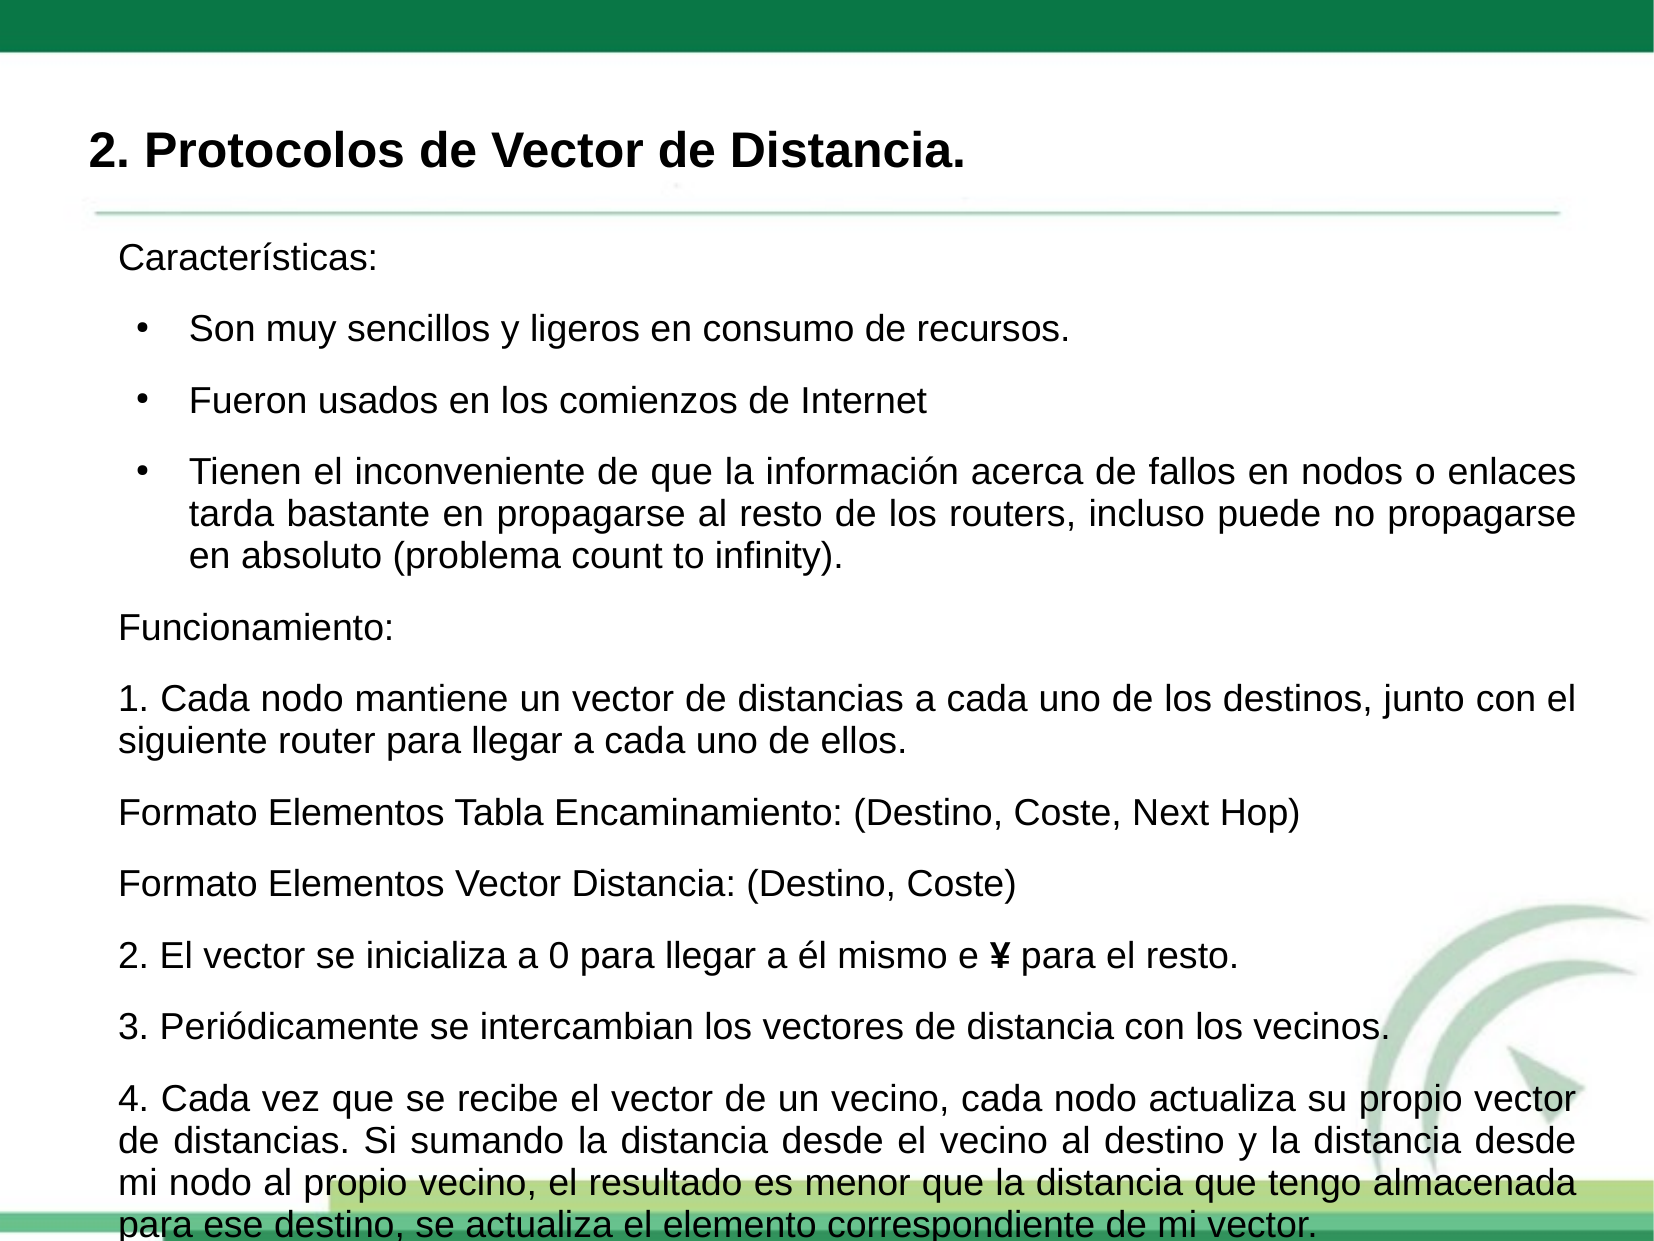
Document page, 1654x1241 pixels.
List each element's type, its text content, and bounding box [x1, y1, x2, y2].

picture [0, 0, 1654, 1241]
title 2. Protocolos de Vector de Distancia. [88, 46, 1577, 236]
list Características: Son muy sencillos y ligeros en consumo de recursos. Fueron usados en los comienzos de Internet Tienen el inconveniente de que la información acerca de fallos en nodos o enlaces tarda bastante en propagarse al resto de los routers, incluso puede no propagarse en absoluto (problema count to infinity). Funcionamiento: 1. Cada nodo mantiene un vector de distancias a cada uno de los destinos, junto con el siguiente router para llegar a cada uno de ellos. Formato Elementos Tabla Encaminamiento: (Destino, Coste, Next Hop) Formato Elementos Vector Distancia: (Destino, Coste) 2. El vector se inicializa a 0 para llegar a él mismo e ¥ para el resto. 3. Periódicamente se intercambian los vectores de distancia con los vecinos. 4. Cada vez que se recibe el vector de un vecino, cada nodo actualiza su propio vector de distancias. Si sumando la distancia desde el vecino al destino y la distancia desde mi nodo al propio vecino, el resultado es menor que la distancia que tengo almacenada para ese destino, se actualiza el elemento correspondiente de mi vector. [88, 236, 1577, 1241]
